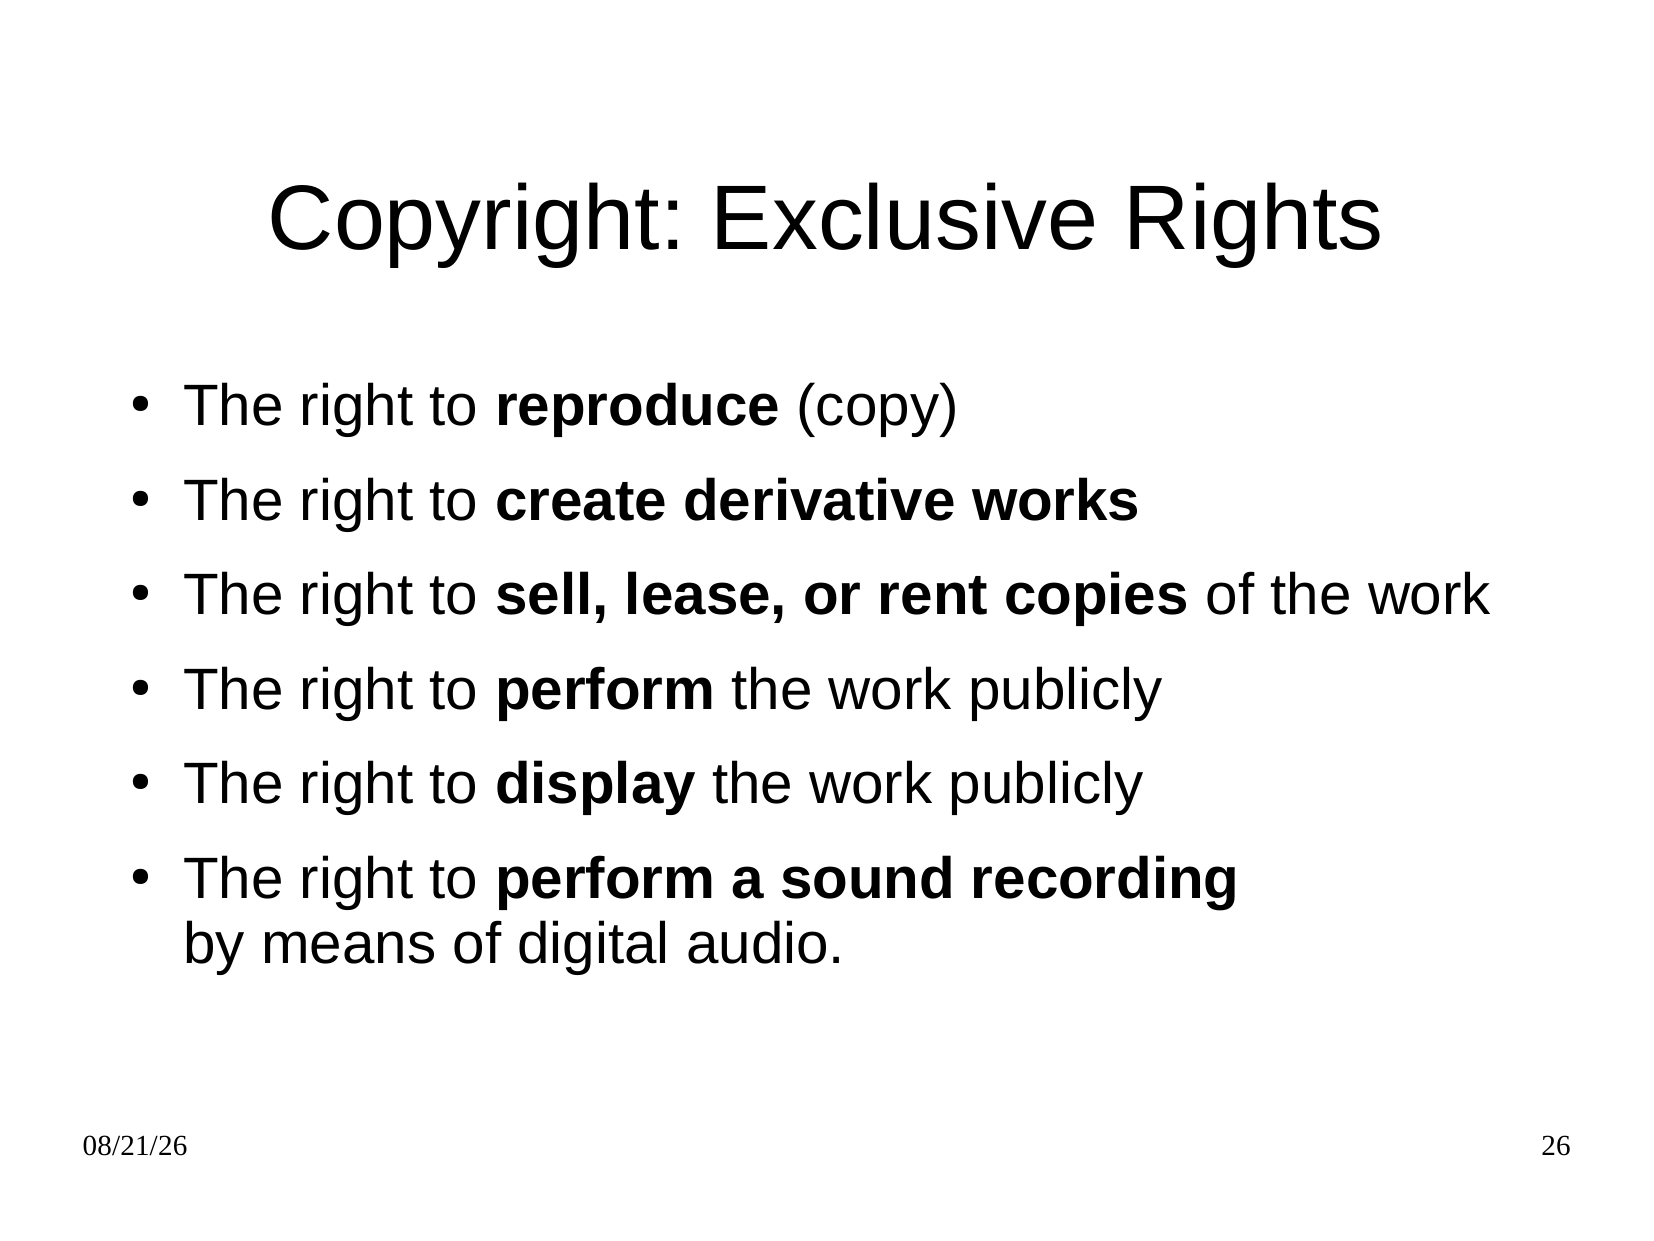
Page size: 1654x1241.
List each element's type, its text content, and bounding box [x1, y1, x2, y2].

title Copyright: Exclusive Rights [82, 114, 1571, 322]
list The right to reproduce (copy) The right to create derivative works The right to sell, lease, or rent copies of the work The right to perform the work publicly The right to display the work publicly The right to perform a sound recording by means of digital audio. [112, 372, 1576, 1048]
